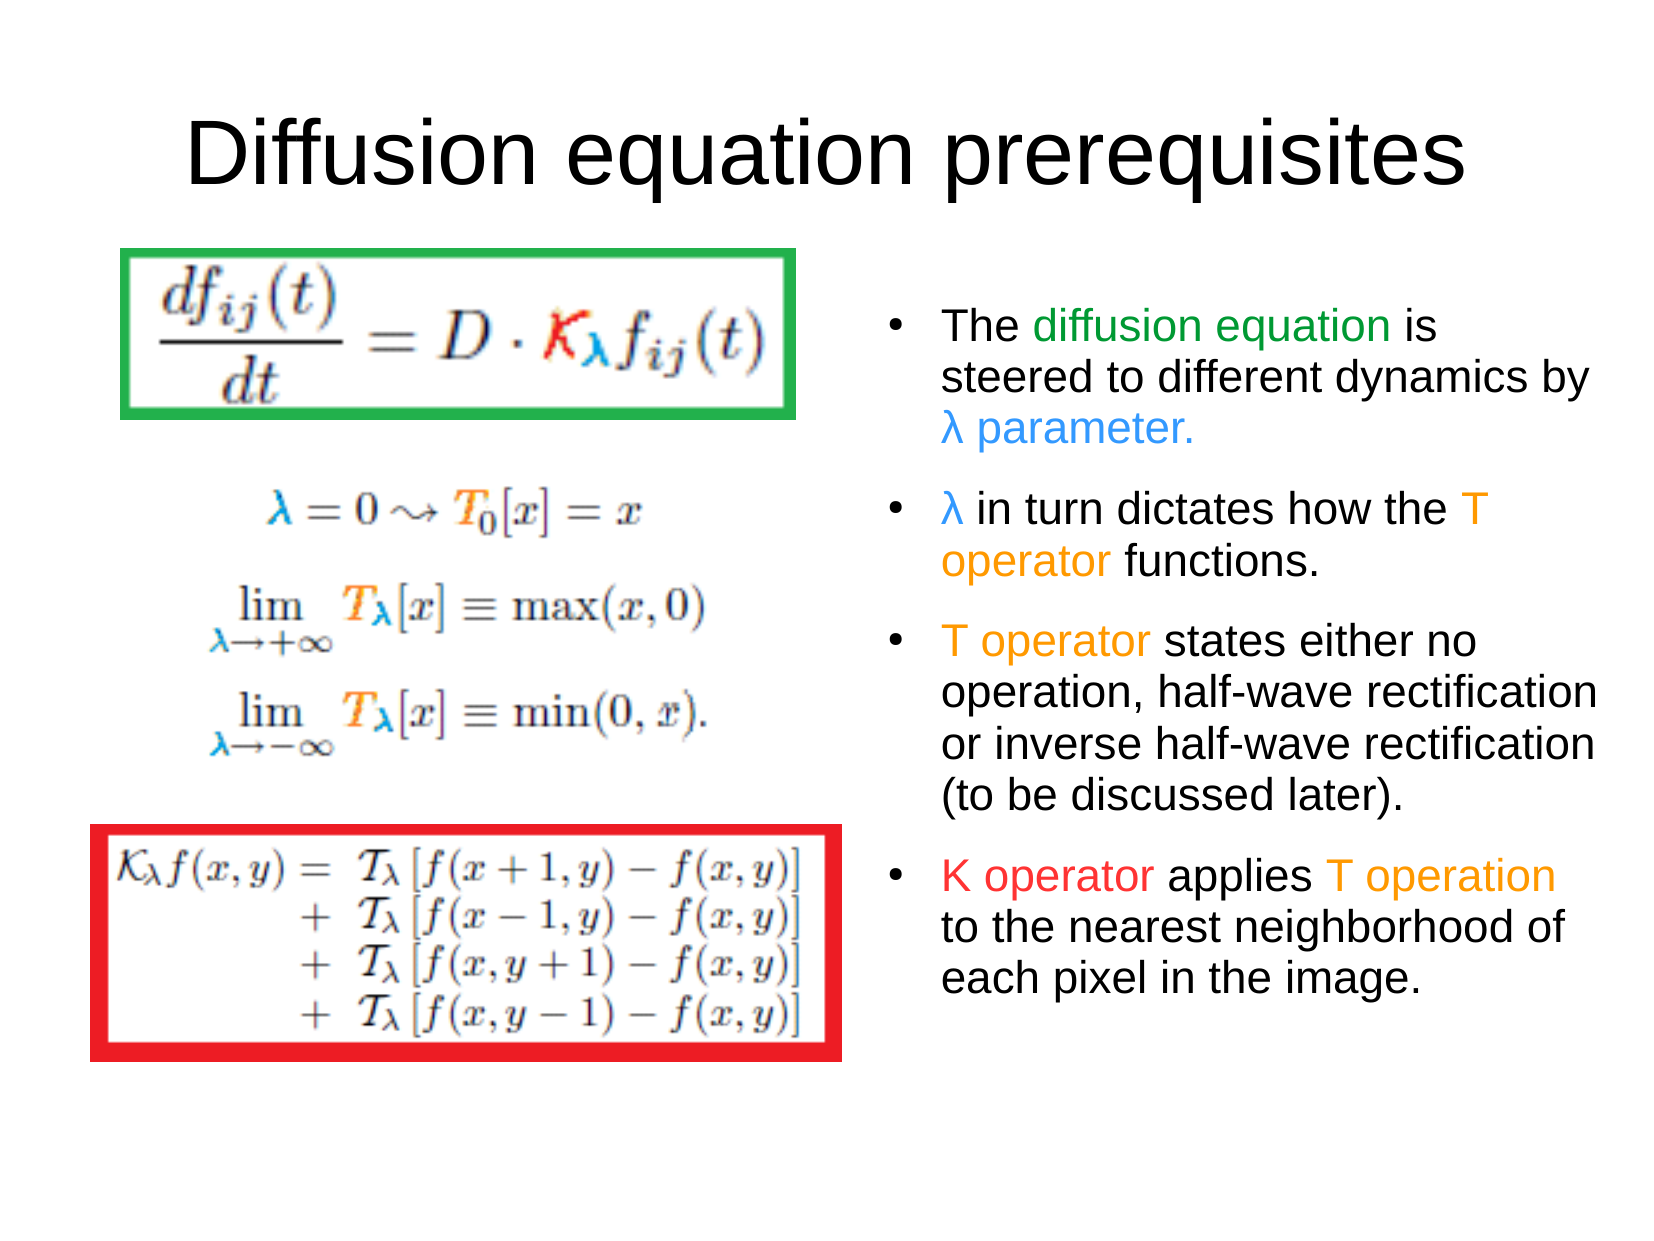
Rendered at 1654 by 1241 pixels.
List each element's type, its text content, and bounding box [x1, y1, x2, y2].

list The diffusion equation is steered to different dynamics by λ parameter. λ in turn dictates how the T operator functions. T operator states either no operation, half-wave rectification or inverse half-wave rectification (to be discussed later). K operator applies T operation to the nearest neighborhood of each pixel in the image. [870, 300, 1603, 1141]
picture [90, 824, 842, 1062]
title Diffusion equation prerequisites [82, 49, 1571, 257]
picture [195, 464, 736, 791]
picture [120, 248, 796, 421]
